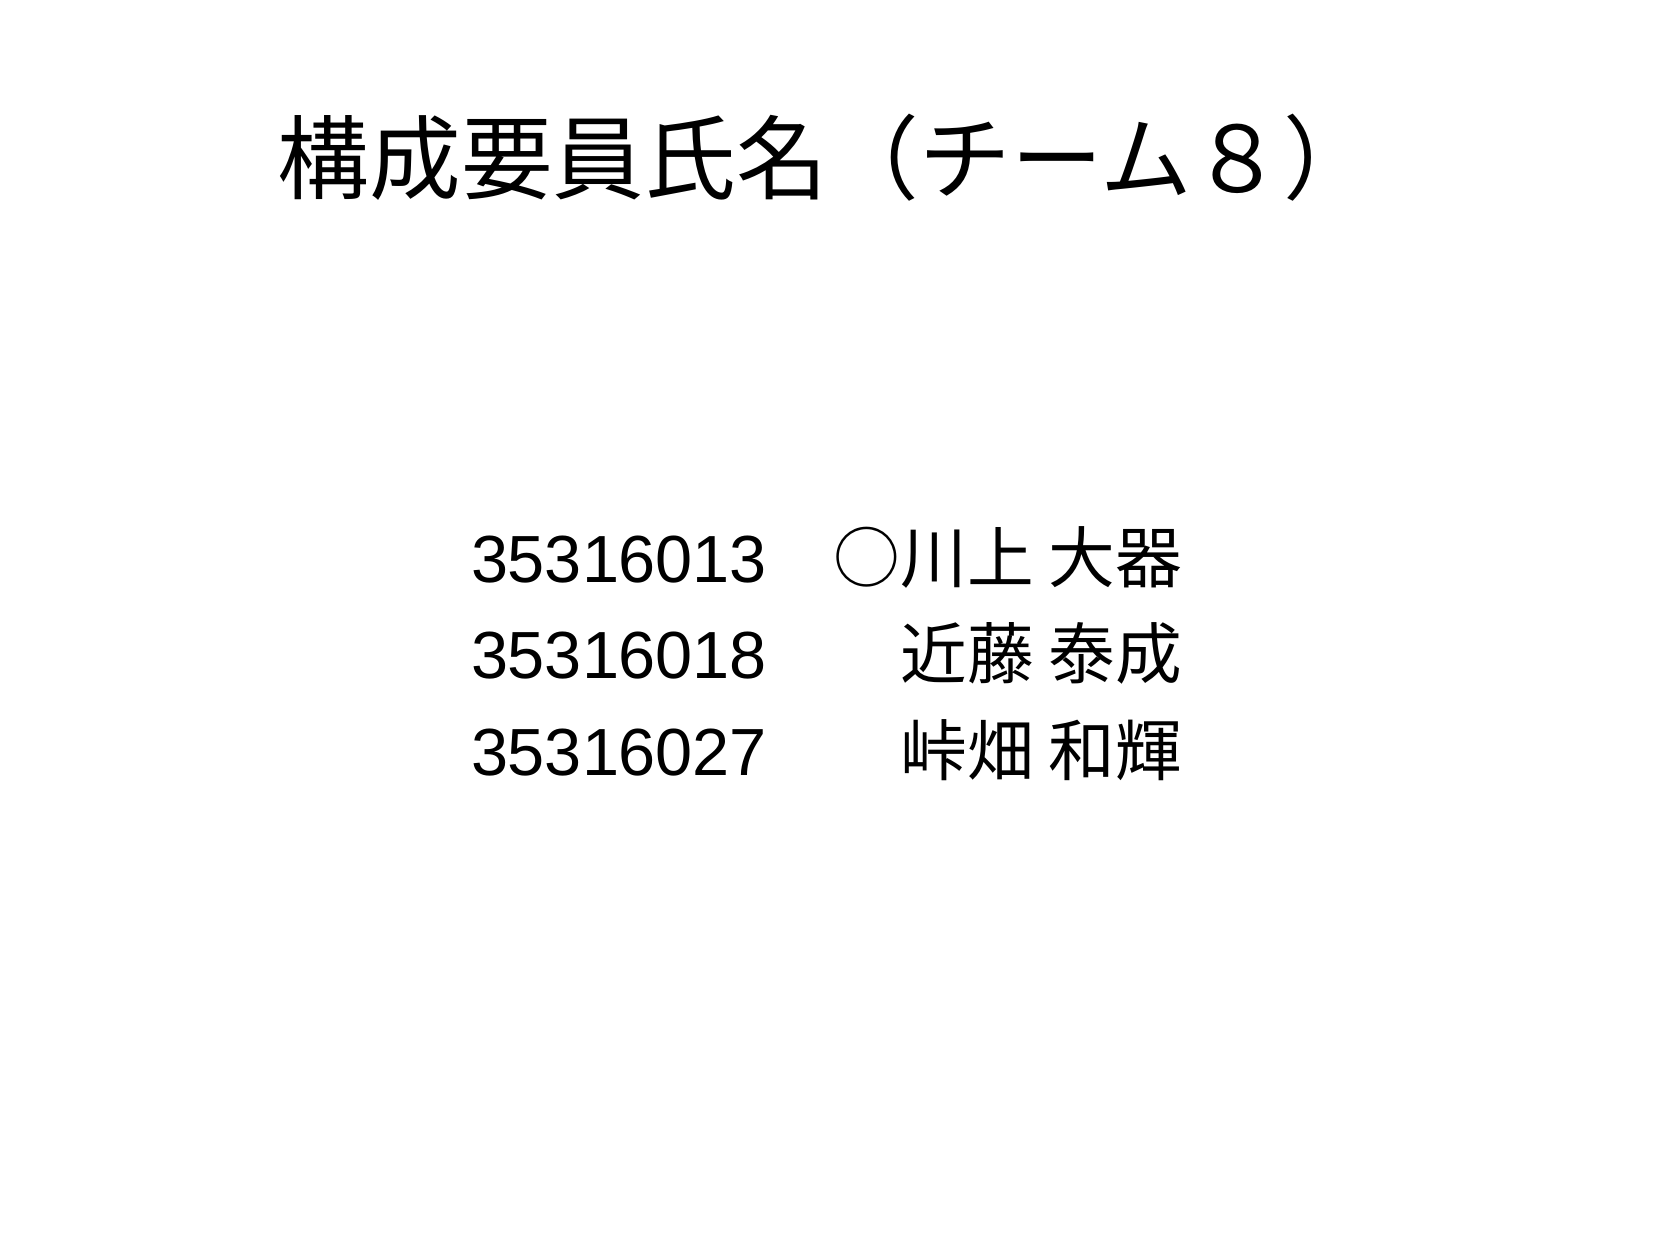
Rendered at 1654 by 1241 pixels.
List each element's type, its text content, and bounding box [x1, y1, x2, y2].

title 構成要員氏名（チーム８） [82, 49, 1571, 257]
subtitle 35316013 ○川上 大器 35316018 近藤 泰成 35316027 峠畑 和輝 [82, 290, 1571, 1010]
